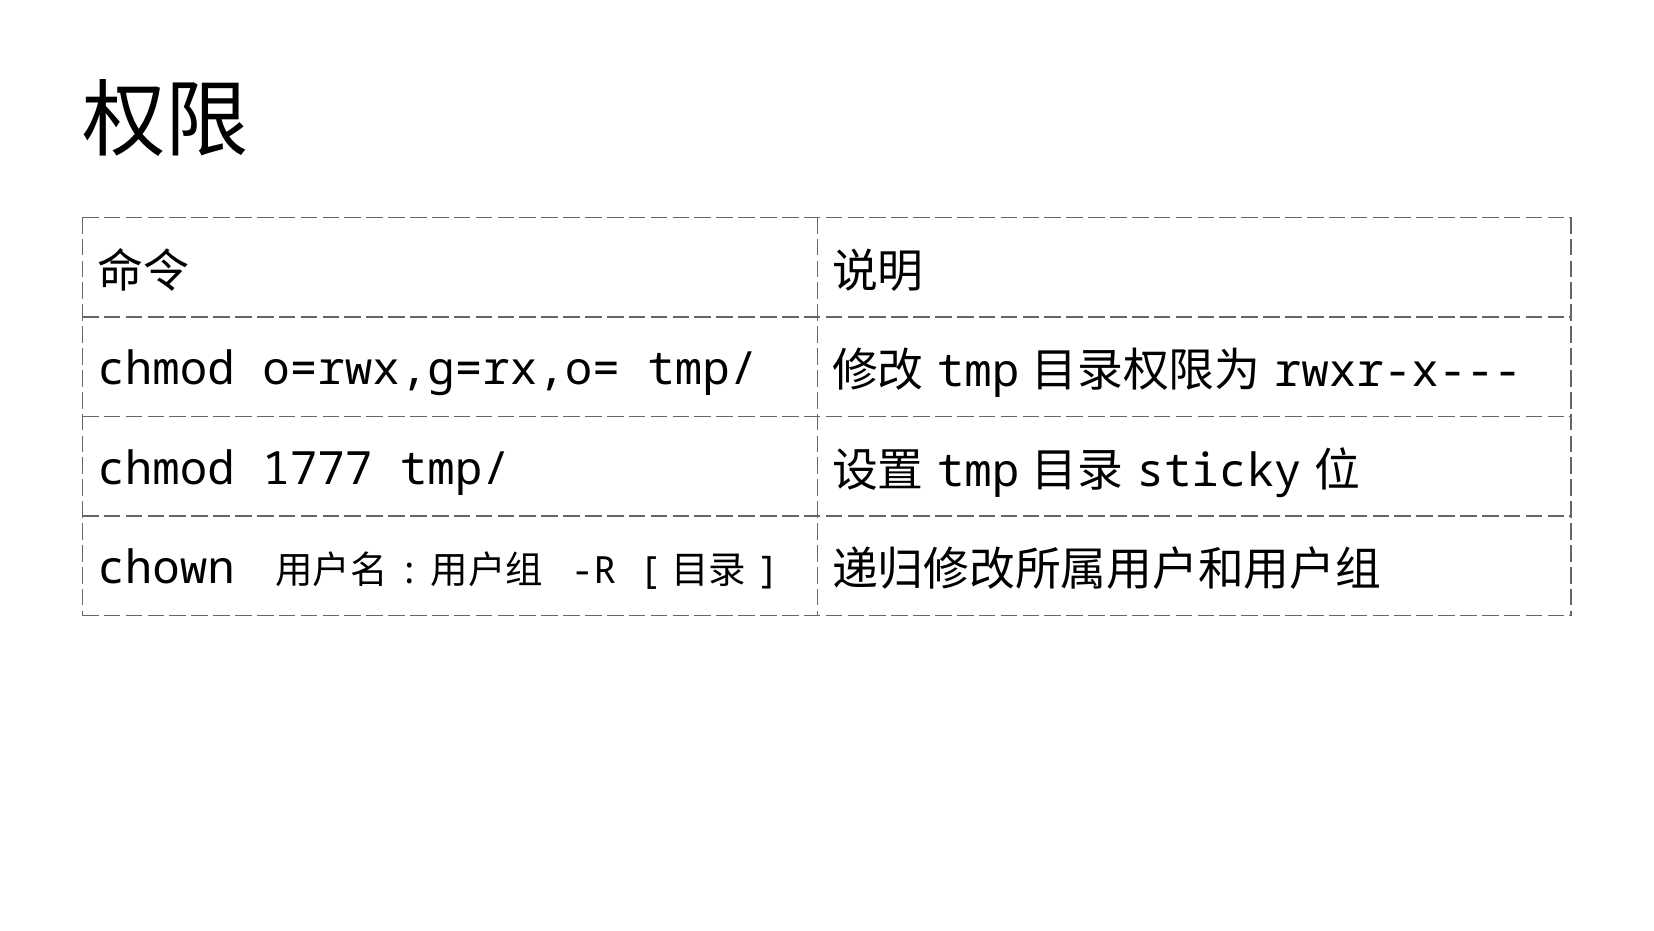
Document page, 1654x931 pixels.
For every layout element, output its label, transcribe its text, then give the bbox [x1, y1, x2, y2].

table_header 说明 [818, 218, 1571, 317]
table_cell chmod o=rwx,g=rx,o= tmp/ [83, 317, 818, 417]
table_cell chown 用户名:用户组 -R [目录] [83, 516, 818, 616]
table_cell 设置tmp目录sticky位 [818, 417, 1571, 516]
table_header 命令 [83, 218, 818, 317]
table_cell 递归修改所属用户和用户组 [818, 516, 1571, 616]
title 权限 [82, 37, 1571, 189]
table_cell chmod 1777 tmp/ [83, 417, 818, 516]
table_cell 修改tmp目录权限为rwxr-x--- [818, 317, 1571, 417]
